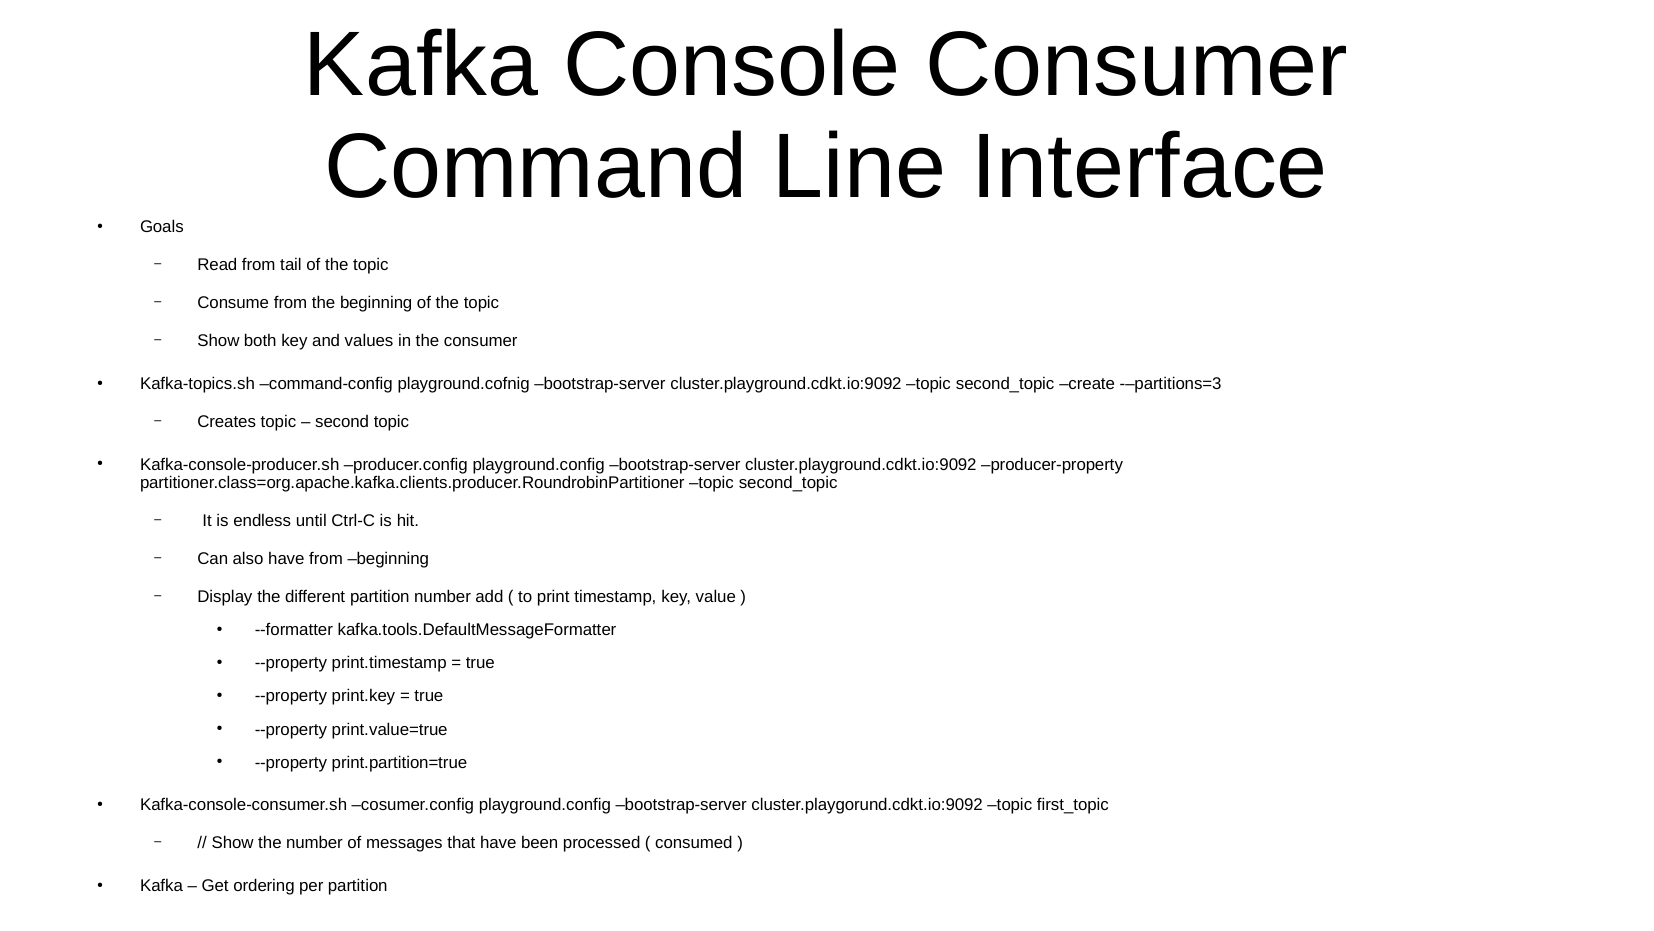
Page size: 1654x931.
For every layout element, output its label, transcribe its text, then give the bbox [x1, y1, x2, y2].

title Kafka Console Consumer Command Line Interface [82, 12, 1571, 217]
list Goals Read from tail of the topic Consume from the beginning of the topic Show both key and values in the consumer Kafka-topics.sh –command-config playground.cofnig –bootstrap-server cluster.playground.cdkt.io:9092 –topic second_topic –create -–partitions=3 Creates topic – second topic Kafka-console-producer.sh –producer.config playground.config –bootstrap-server cluster.playground.cdkt.io:9092 –producer-property partitioner.class=org.apache.kafka.clients.producer.RoundrobinPartitioner –topic second_topic It is endless until Ctrl-C is hit. Can also have from –beginning Display the different partition number add ( to print timestamp, key, value ) --formatter kafka.tools.DefaultMessageFormatter --property print.timestamp = true --property print.key = true --property print.value=true --property print.partition=true Kafka-console-consumer.sh –cosumer.config playground.config –bootstrap-server cluster.playgorund.cdkt.io:9092 –topic first_topic // Show the number of messages that have been processed ( consumed ) Kafka – Get ordering per partition [82, 217, 1613, 901]
